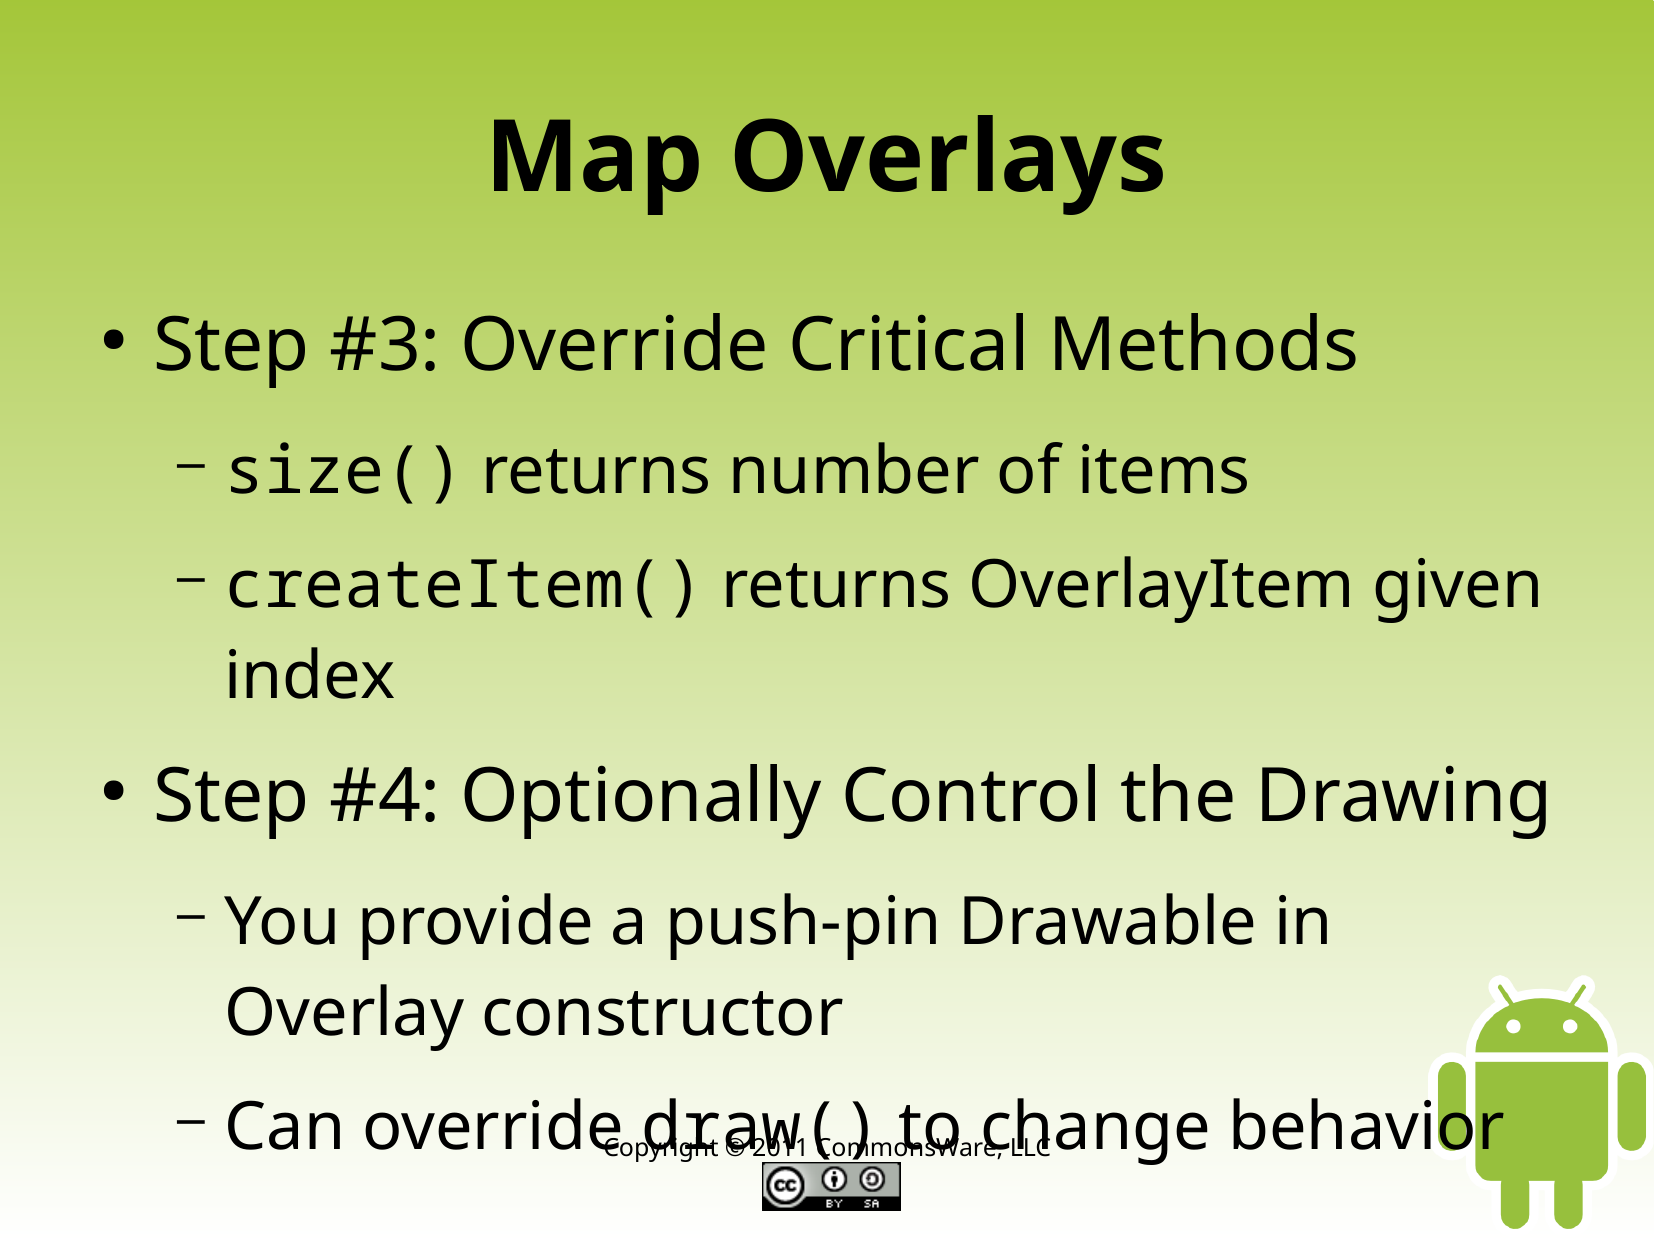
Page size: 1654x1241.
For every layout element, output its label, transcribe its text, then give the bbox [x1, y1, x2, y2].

list Step #3: Override Critical Methods size() returns number of items createItem() returns OverlayItem given index Step #4: Optionally Control the Drawing You provide a push-pin Drawable in Overlay constructor Can override draw() to change behavior [82, 290, 1571, 1094]
picture [762, 1162, 901, 1211]
picture [1428, 975, 1654, 1238]
title Map Overlays [82, 49, 1571, 257]
